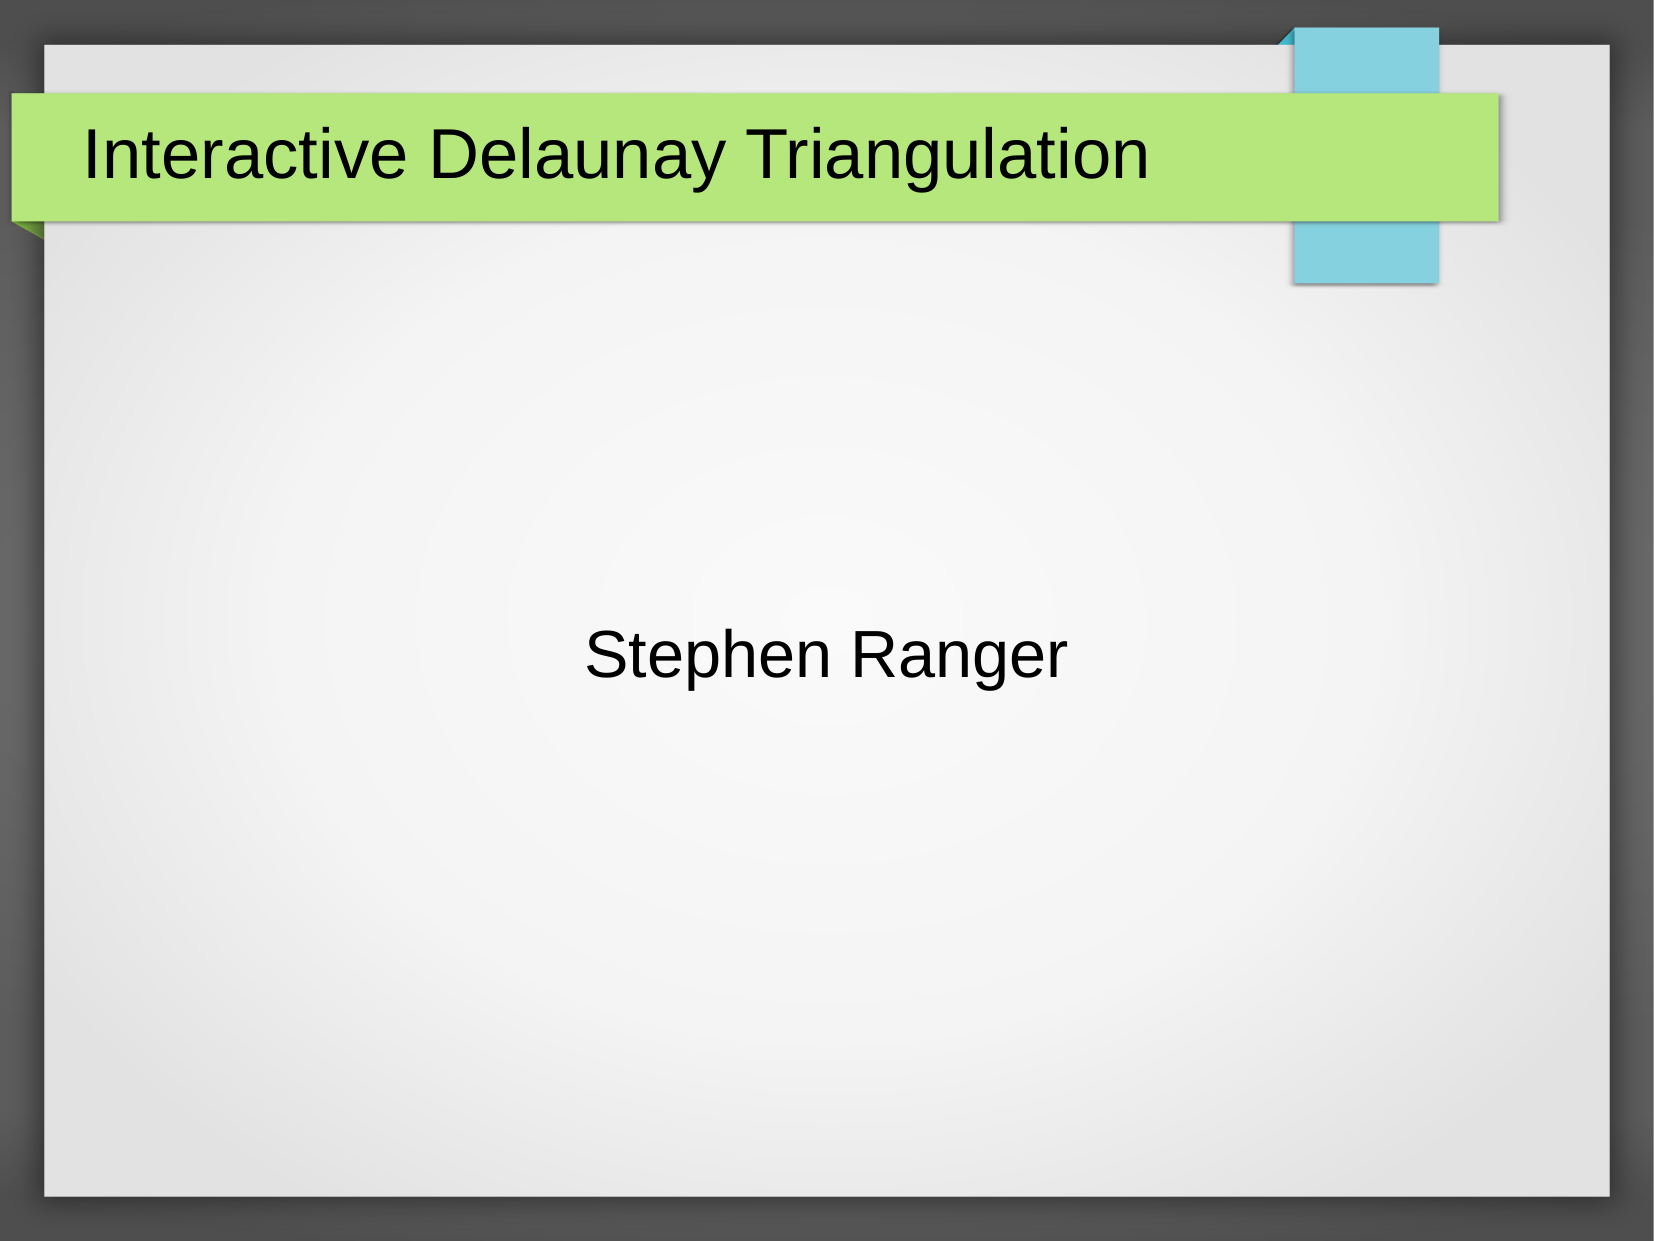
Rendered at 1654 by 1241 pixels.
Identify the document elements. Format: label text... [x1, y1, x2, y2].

title Interactive Delaunay Triangulation [82, 94, 1264, 213]
picture [0, 0, 1654, 1241]
subtitle Stephen Ranger [82, 295, 1571, 1015]
